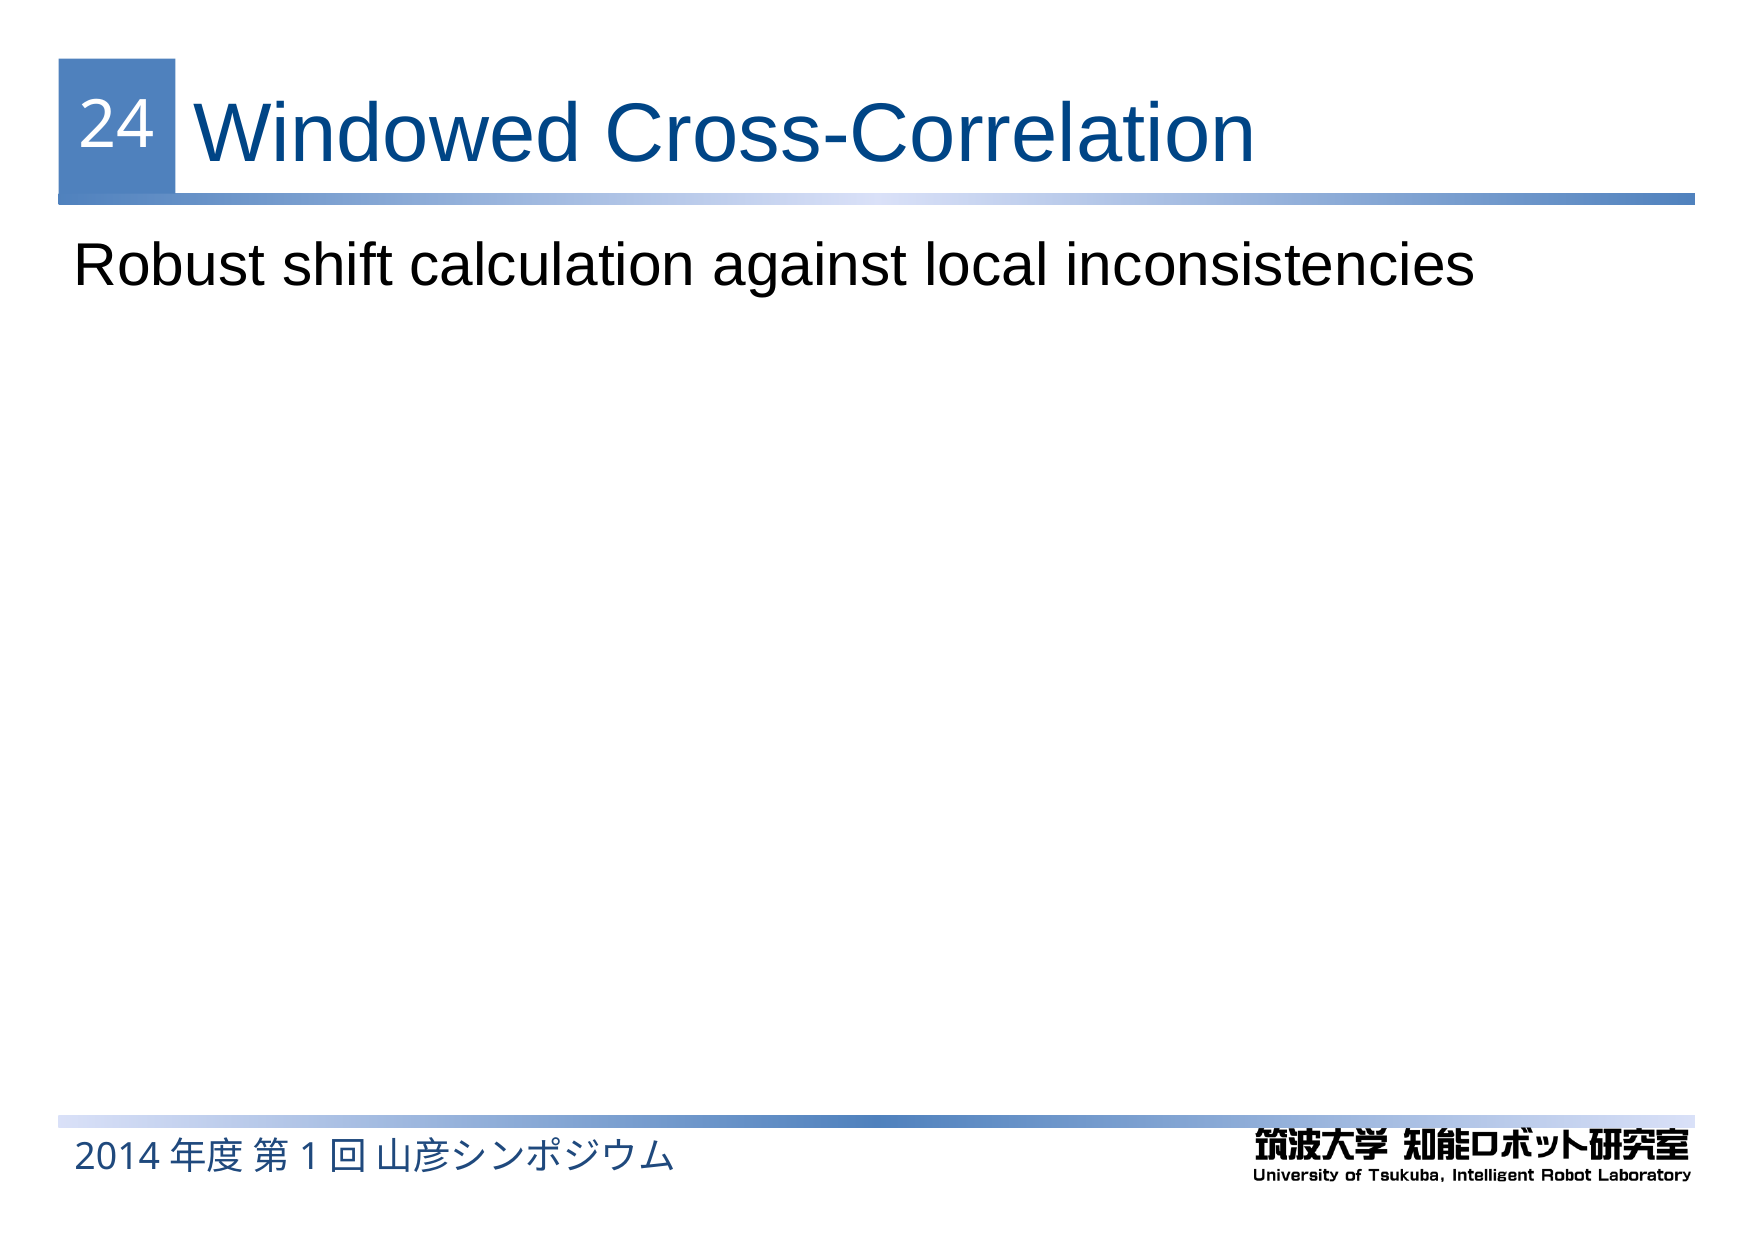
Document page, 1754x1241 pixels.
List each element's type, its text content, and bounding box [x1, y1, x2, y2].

title Windowed Cross-Correlation [193, 61, 1651, 205]
text_box Robust shift calculation against local inconsistencies [58, 223, 1696, 307]
picture [1252, 1127, 1691, 1182]
